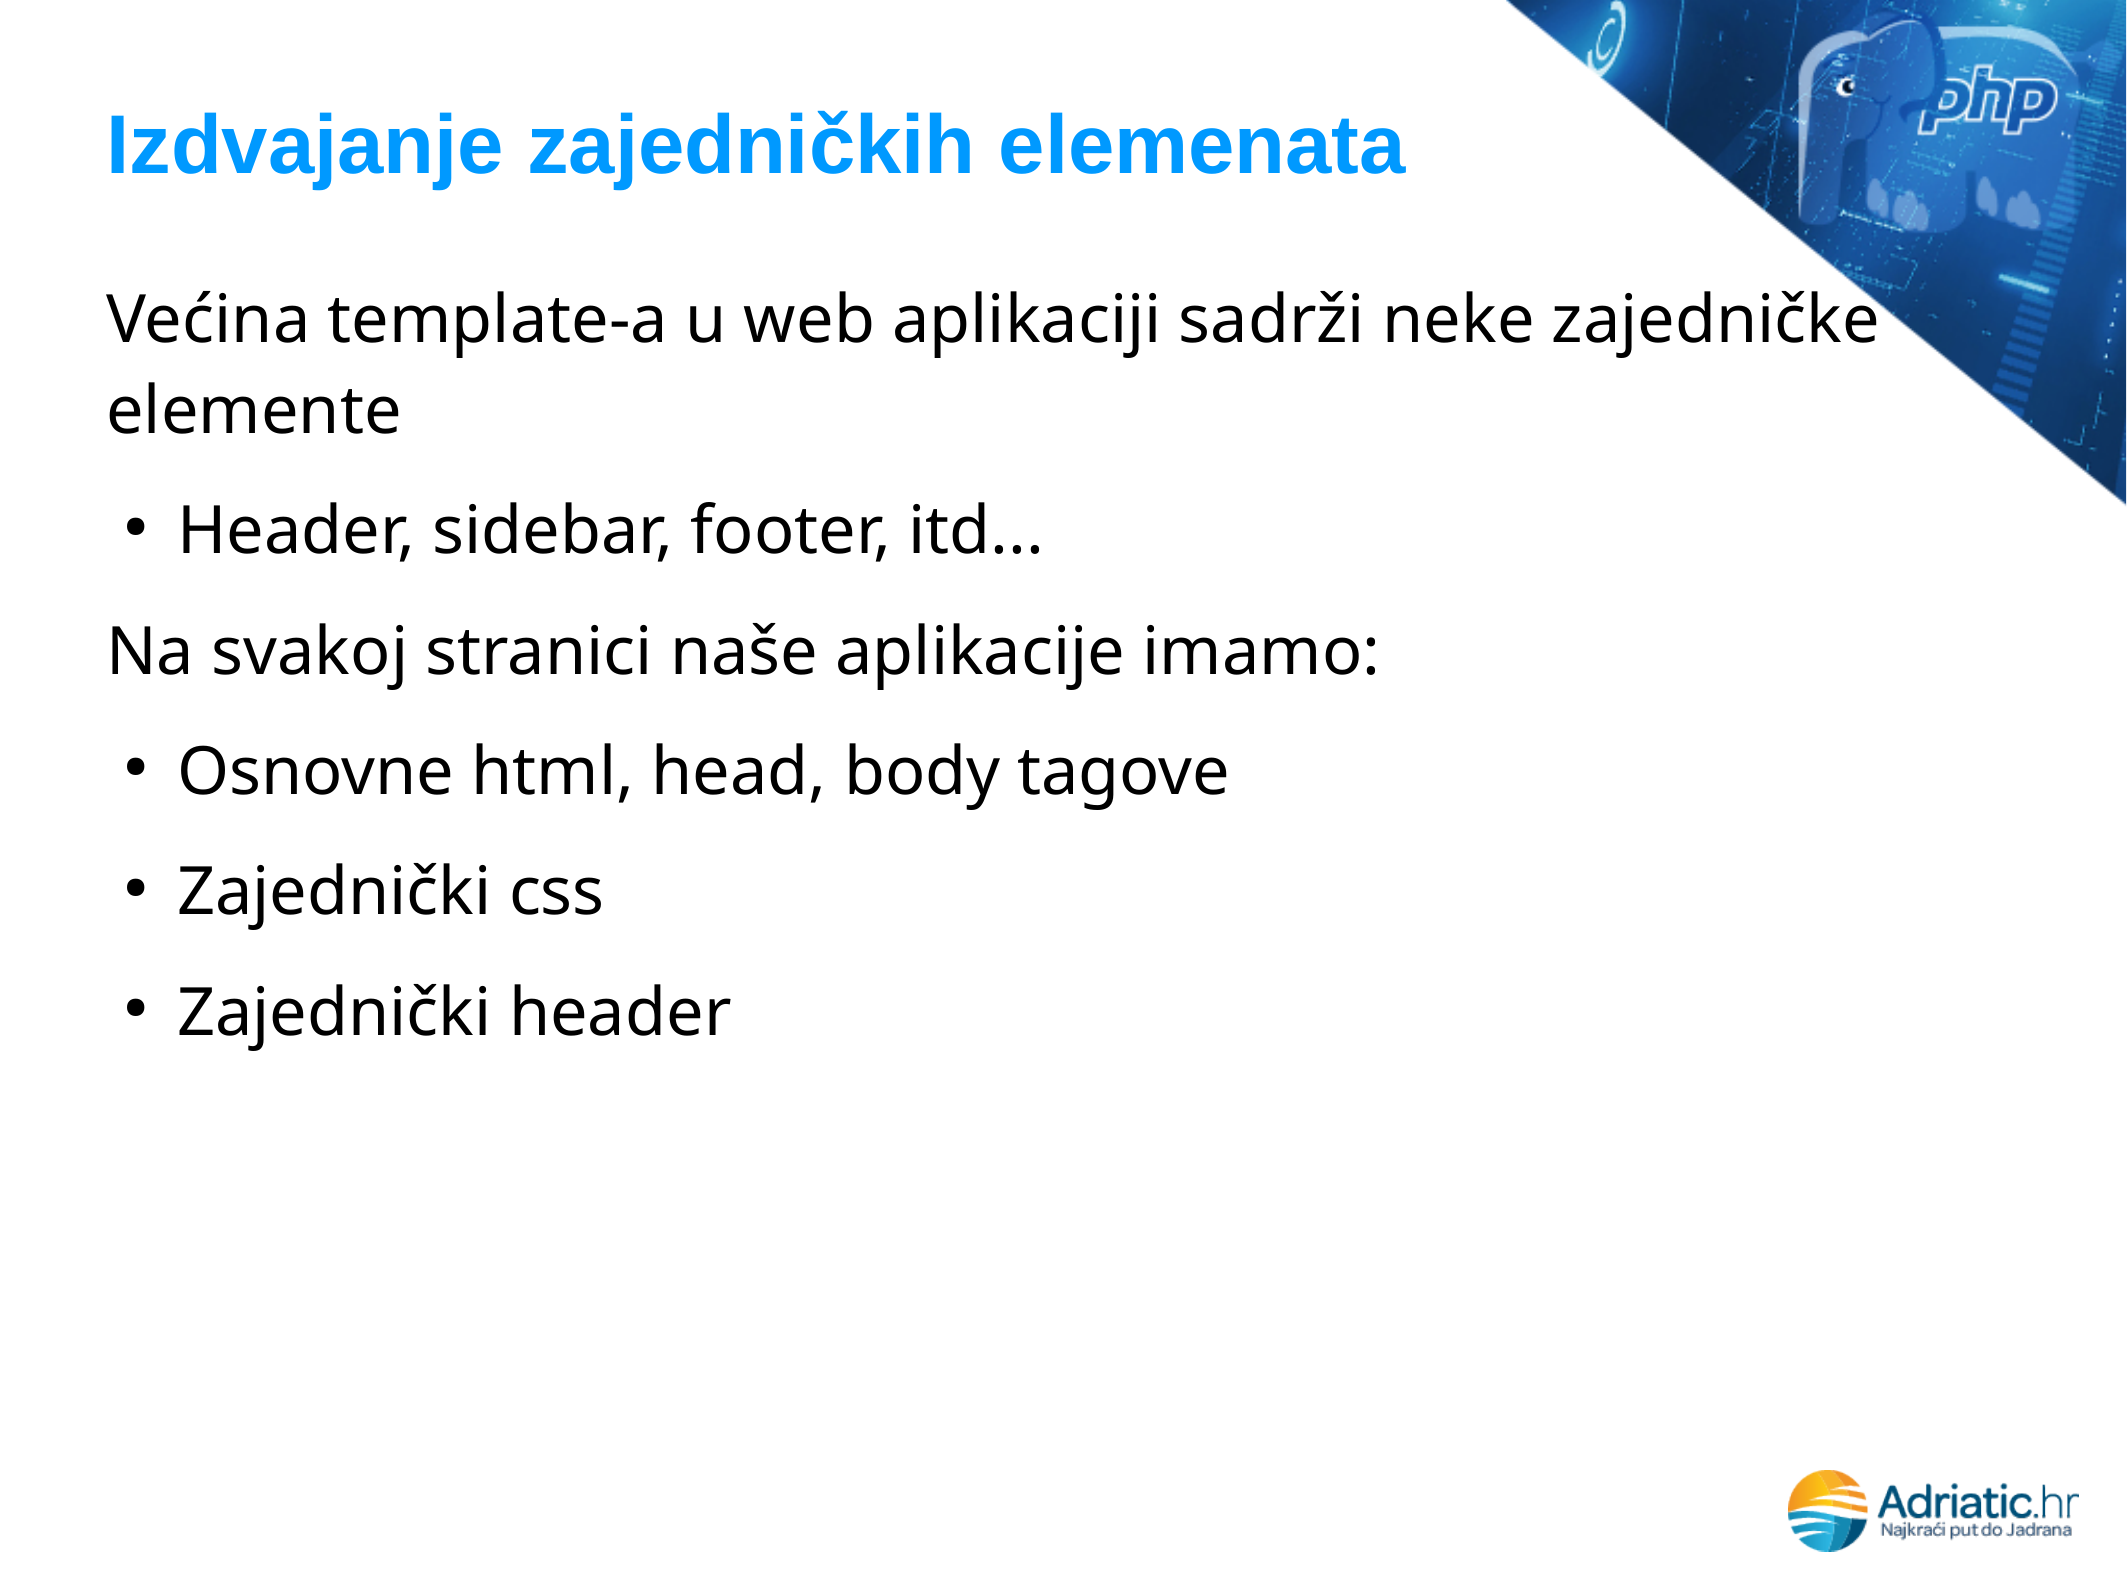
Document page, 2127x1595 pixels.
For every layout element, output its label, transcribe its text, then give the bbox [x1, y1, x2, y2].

picture [1788, 1470, 2079, 1552]
list Većina template-a u web aplikaciji sadrži neke zajedničke elemente Header, sidebar, footer, itd... Na svakoj stranici naše aplikacije imamo: Osnovne html, head, body tagove Zajednički css Zajednički header [106, 271, 2020, 1453]
title Izdvajanje zajedničkih elemenata [106, 70, 1630, 219]
picture [1505, 0, 2127, 625]
